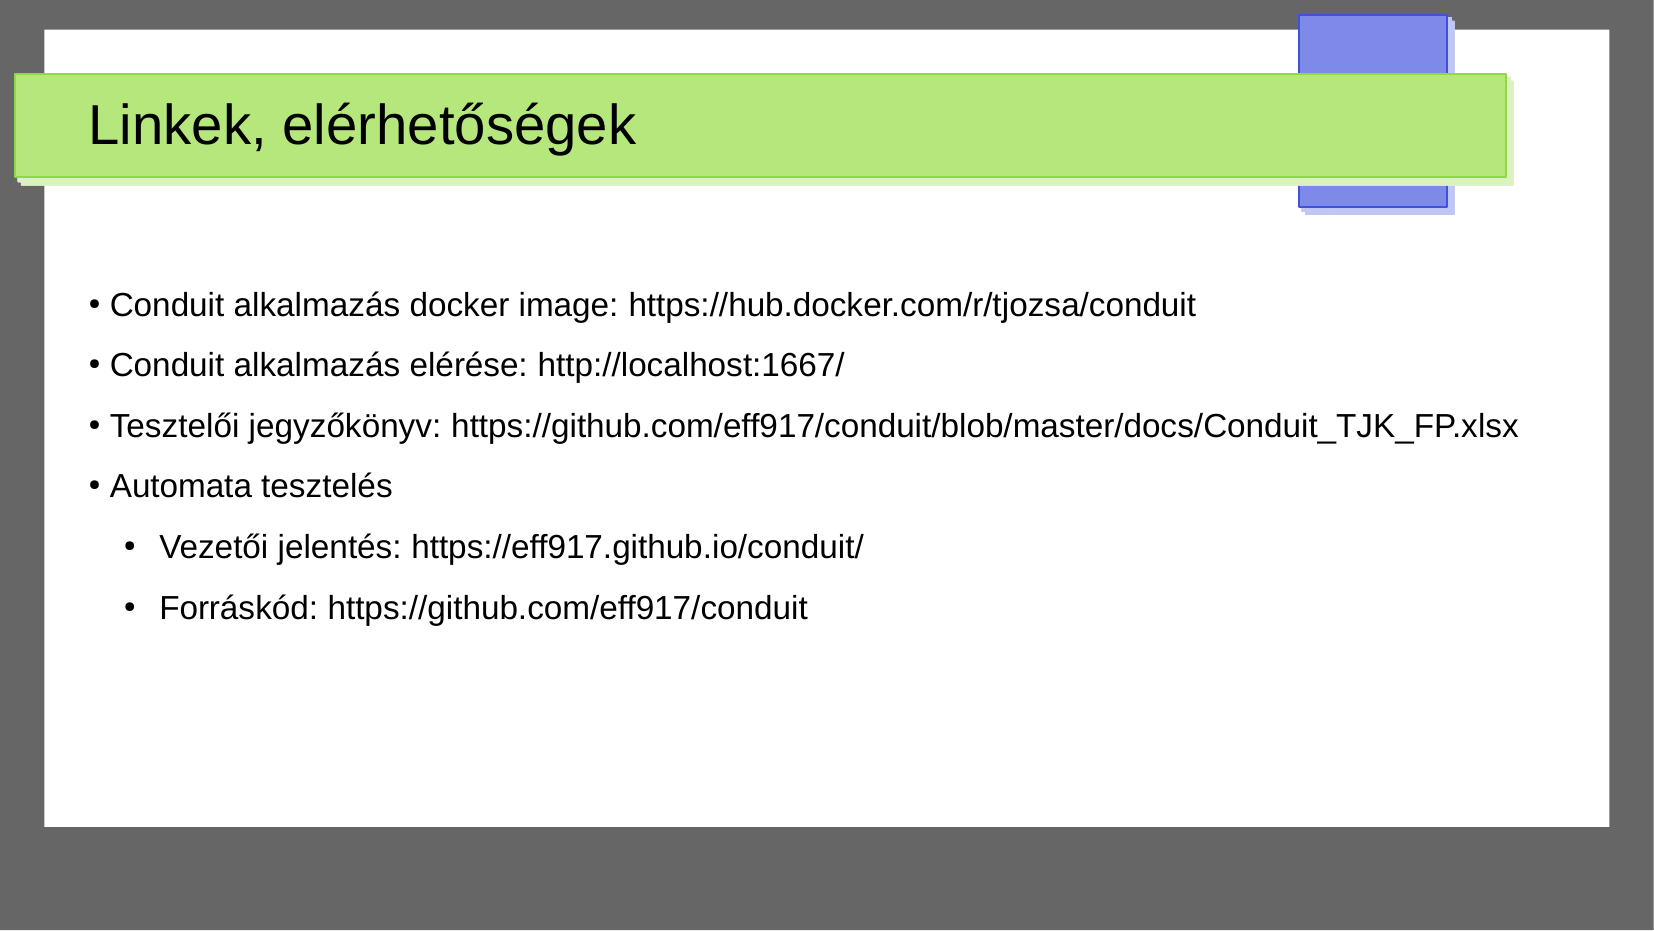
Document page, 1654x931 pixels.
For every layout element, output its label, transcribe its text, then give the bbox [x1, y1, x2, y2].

subtitle Conduit alkalmazás docker image: https://hub.docker.com/r/tjozsa/conduit Conduit alkalmazás elérése: http://localhost:1667/ Tesztelői jegyzőkönyv: https://github.com/eff917/conduit/blob/master/docs/Conduit_TJK_FP.xlsx Automata tesztelés Vezetői jelentés: https://eff917.github.io/conduit/ Forráskód: https://github.com/eff917/conduit [88, 221, 1565, 813]
title Linkek, elérhetőségek [88, 73, 1506, 178]
